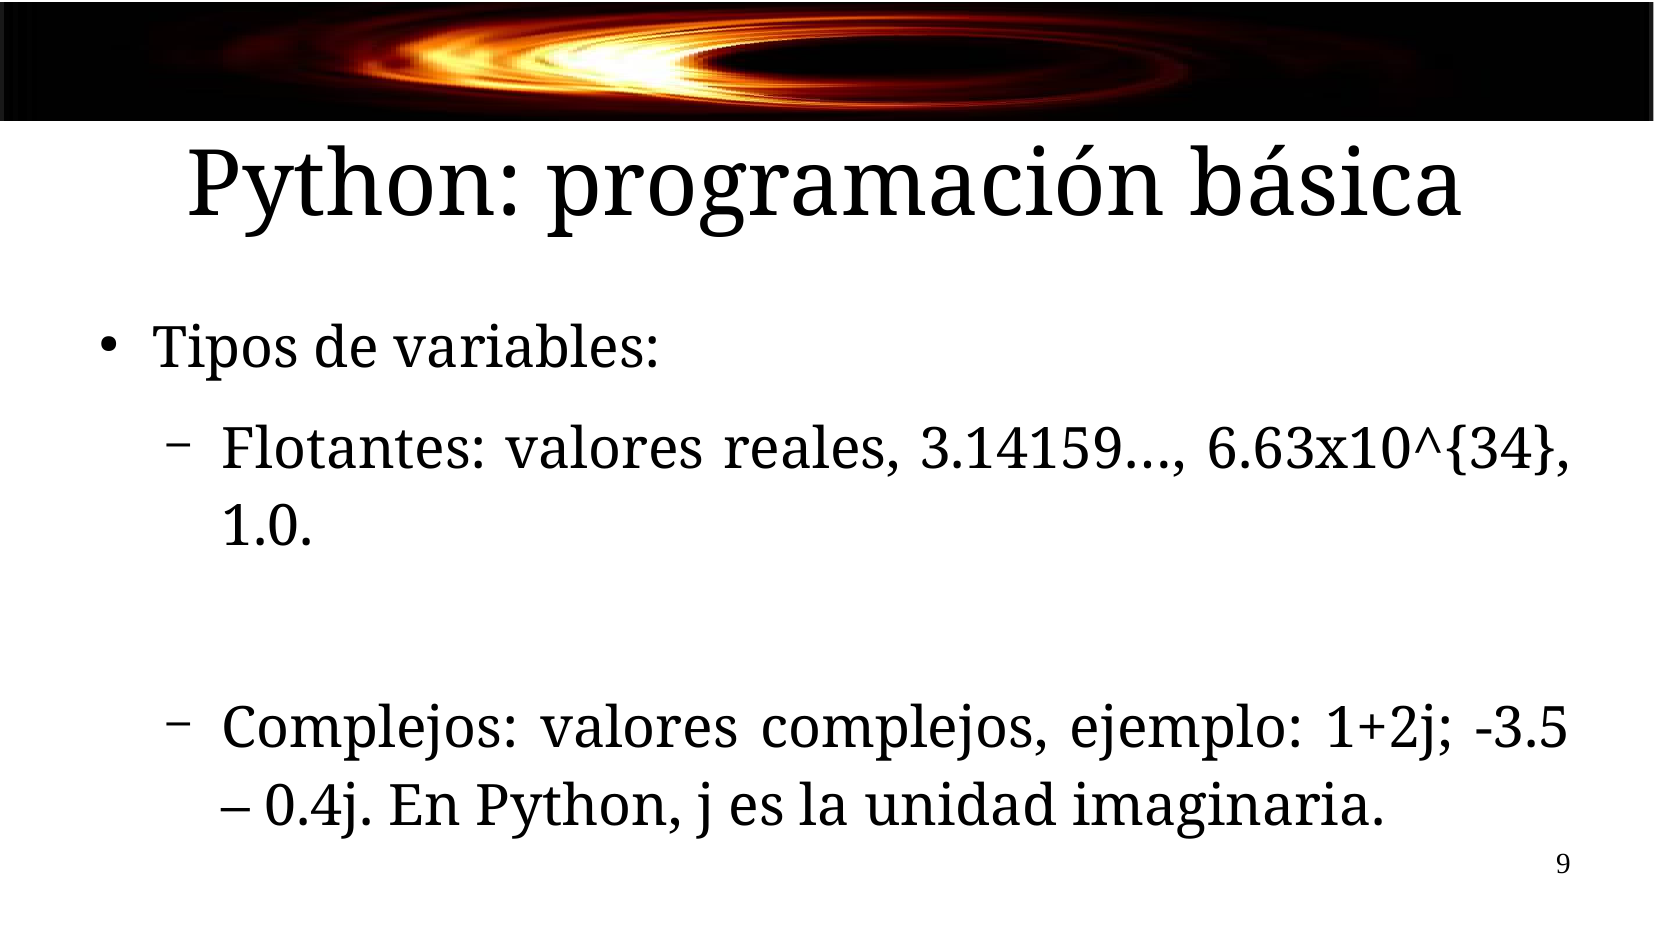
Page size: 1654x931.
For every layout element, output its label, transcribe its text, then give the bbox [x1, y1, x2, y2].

picture [0, 2, 1654, 121]
title Python: programación básica [82, 121, 1571, 258]
list Tipos de variables: Flotantes: valores reales, 3.14159…, 6.63x10^{34}, 1.0. Complejos: valores complejos, ejemplo: 1+2j; -3.5 – 0.4j. En Python, j es la unidad imaginaria. [82, 306, 1571, 846]
